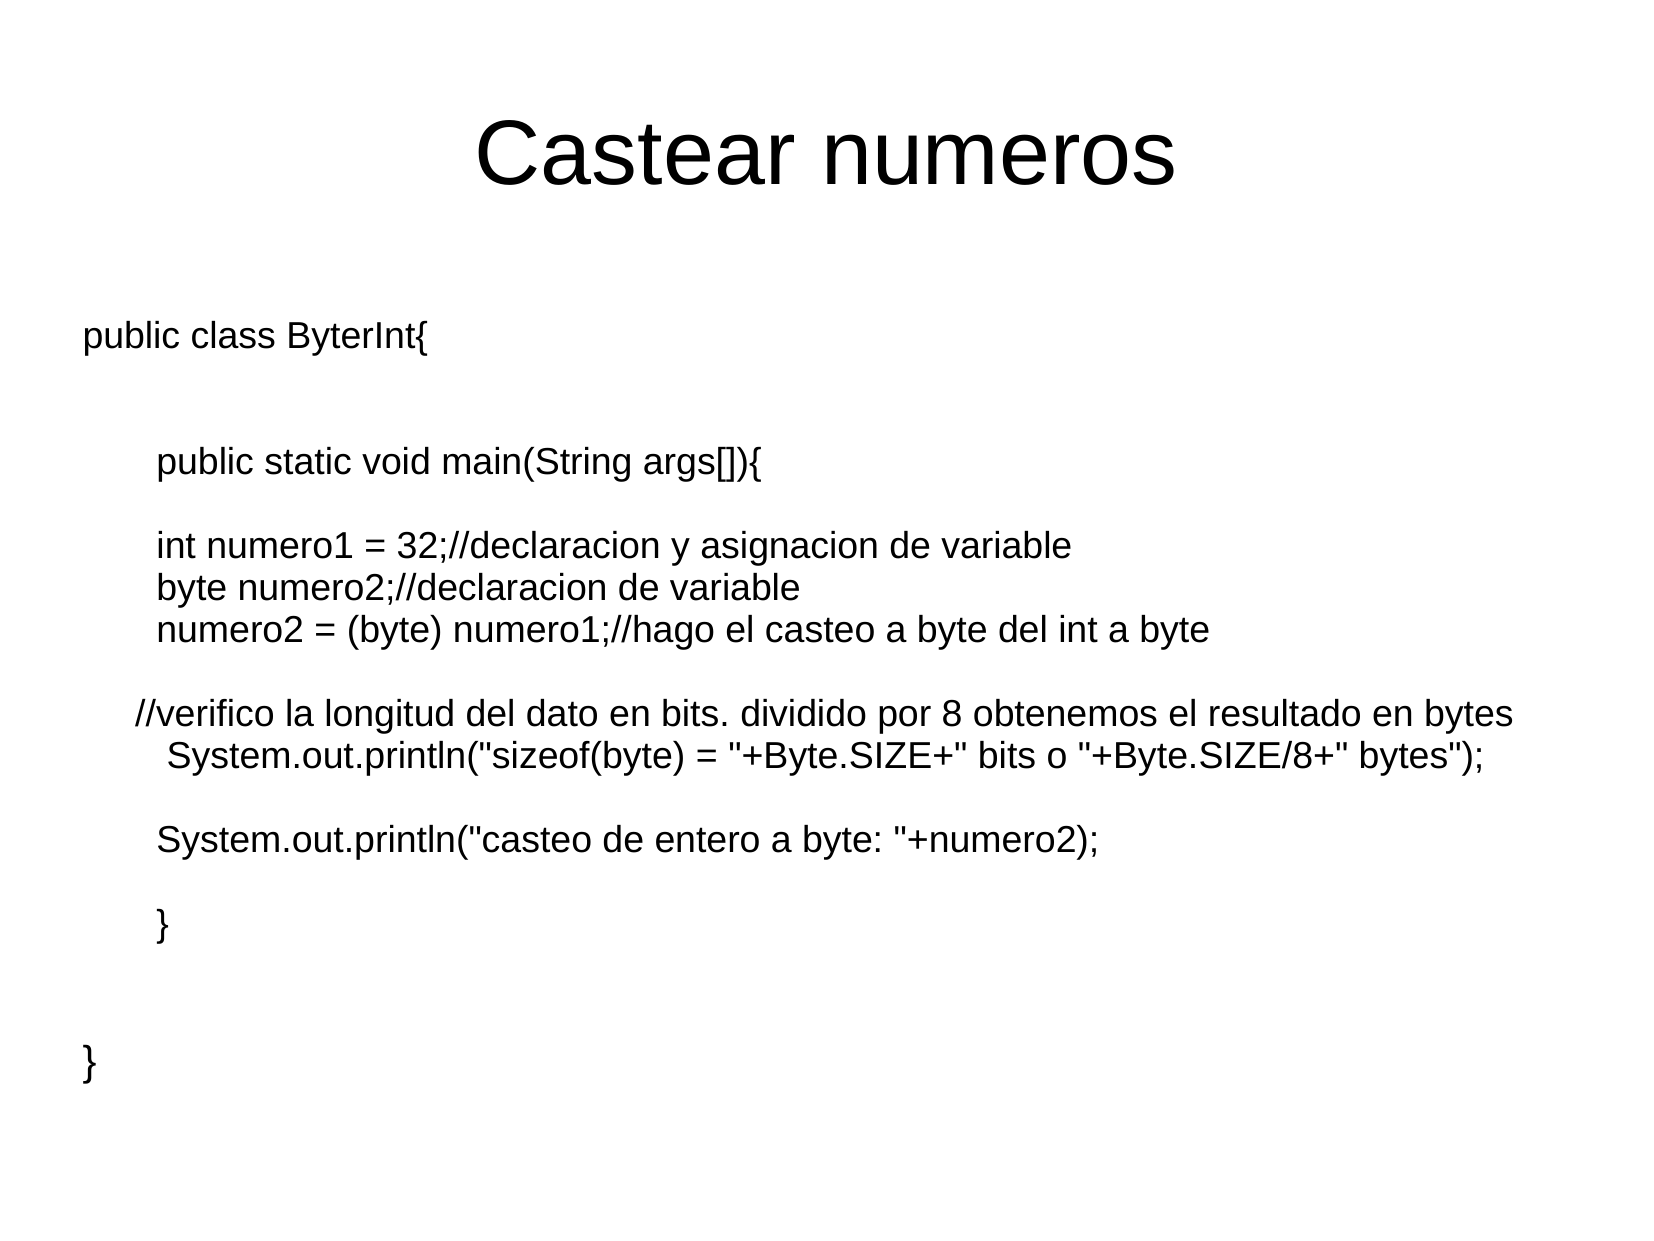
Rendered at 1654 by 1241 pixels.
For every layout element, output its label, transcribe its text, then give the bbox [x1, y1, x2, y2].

subtitle public class ByterInt{ public static void main(String args[]){ int numero1 = 32;//declaracion y asignacion de variable byte numero2;//declaracion de variable numero2 = (byte) numero1;//hago el casteo a byte del int a byte //verifico la longitud del dato en bits. dividido por 8 obtenemos el resultado en bytes System.out.println("sizeof(byte) = "+Byte.SIZE+" bits o "+Byte.SIZE/8+" bytes"); System.out.println("casteo de entero a byte: "+numero2); } } [82, 290, 1571, 1109]
title Castear numeros [82, 49, 1571, 257]
